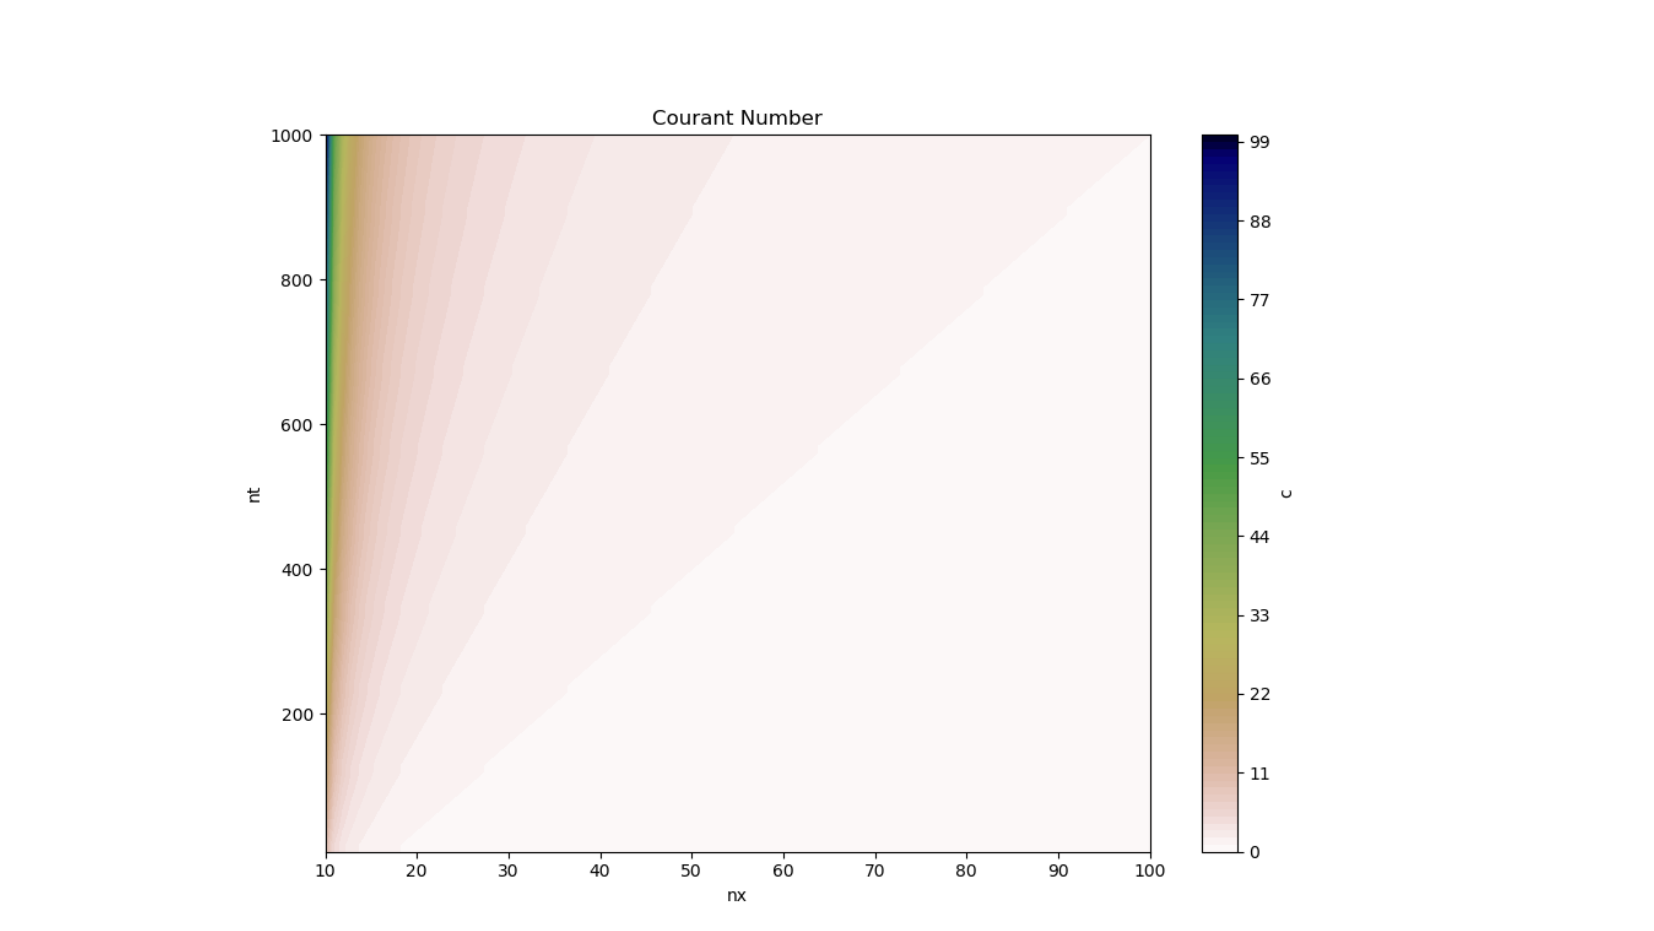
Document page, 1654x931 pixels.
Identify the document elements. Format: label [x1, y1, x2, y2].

picture [159, 23, 1489, 931]
